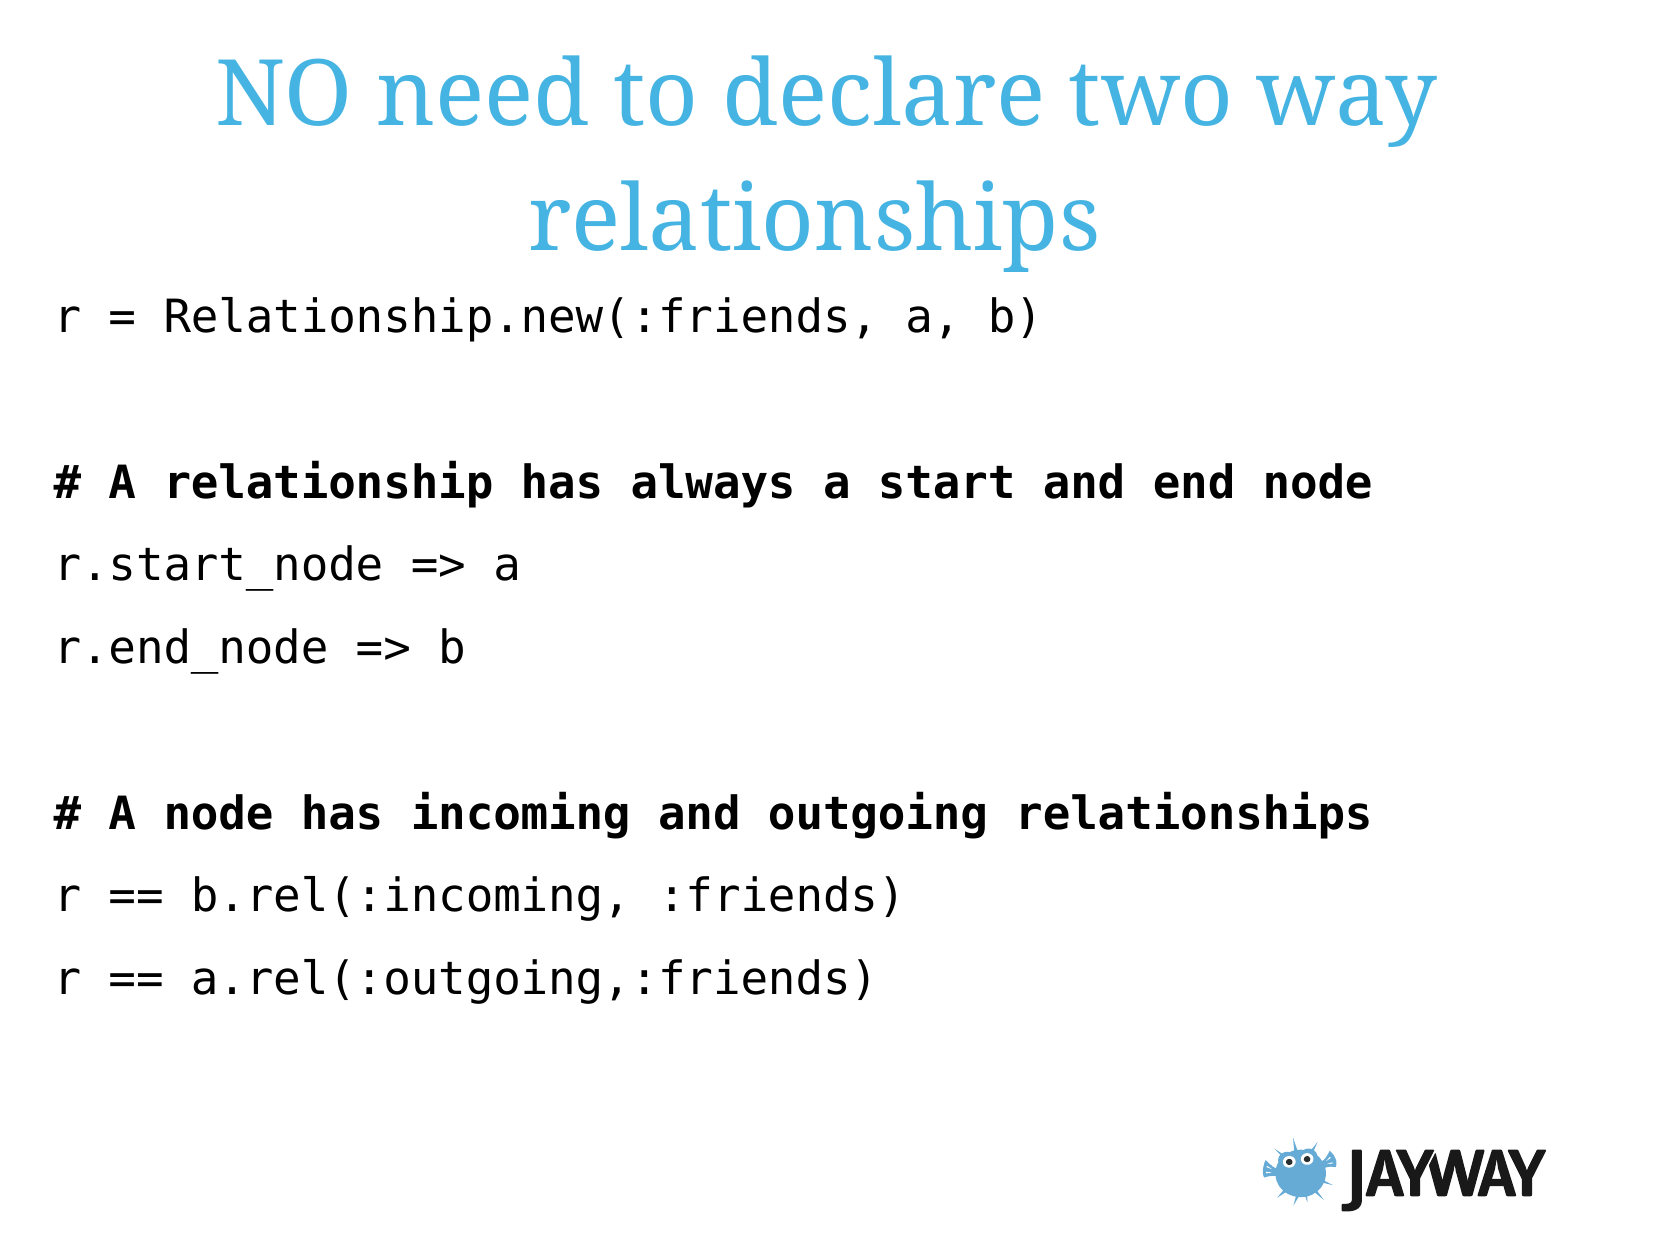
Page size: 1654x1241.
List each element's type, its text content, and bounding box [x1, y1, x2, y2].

title NO need to declare two way relationships [82, 45, 1571, 260]
list r = Relationship.new(:friends, a, b) # A relationship has always a start and end node r.start_node => a r.end_node => b # A node has incoming and outgoing relationships r == b.rel(:incoming, :friends) r == a.rel(:outgoing,:friends) [53, 290, 1601, 1109]
